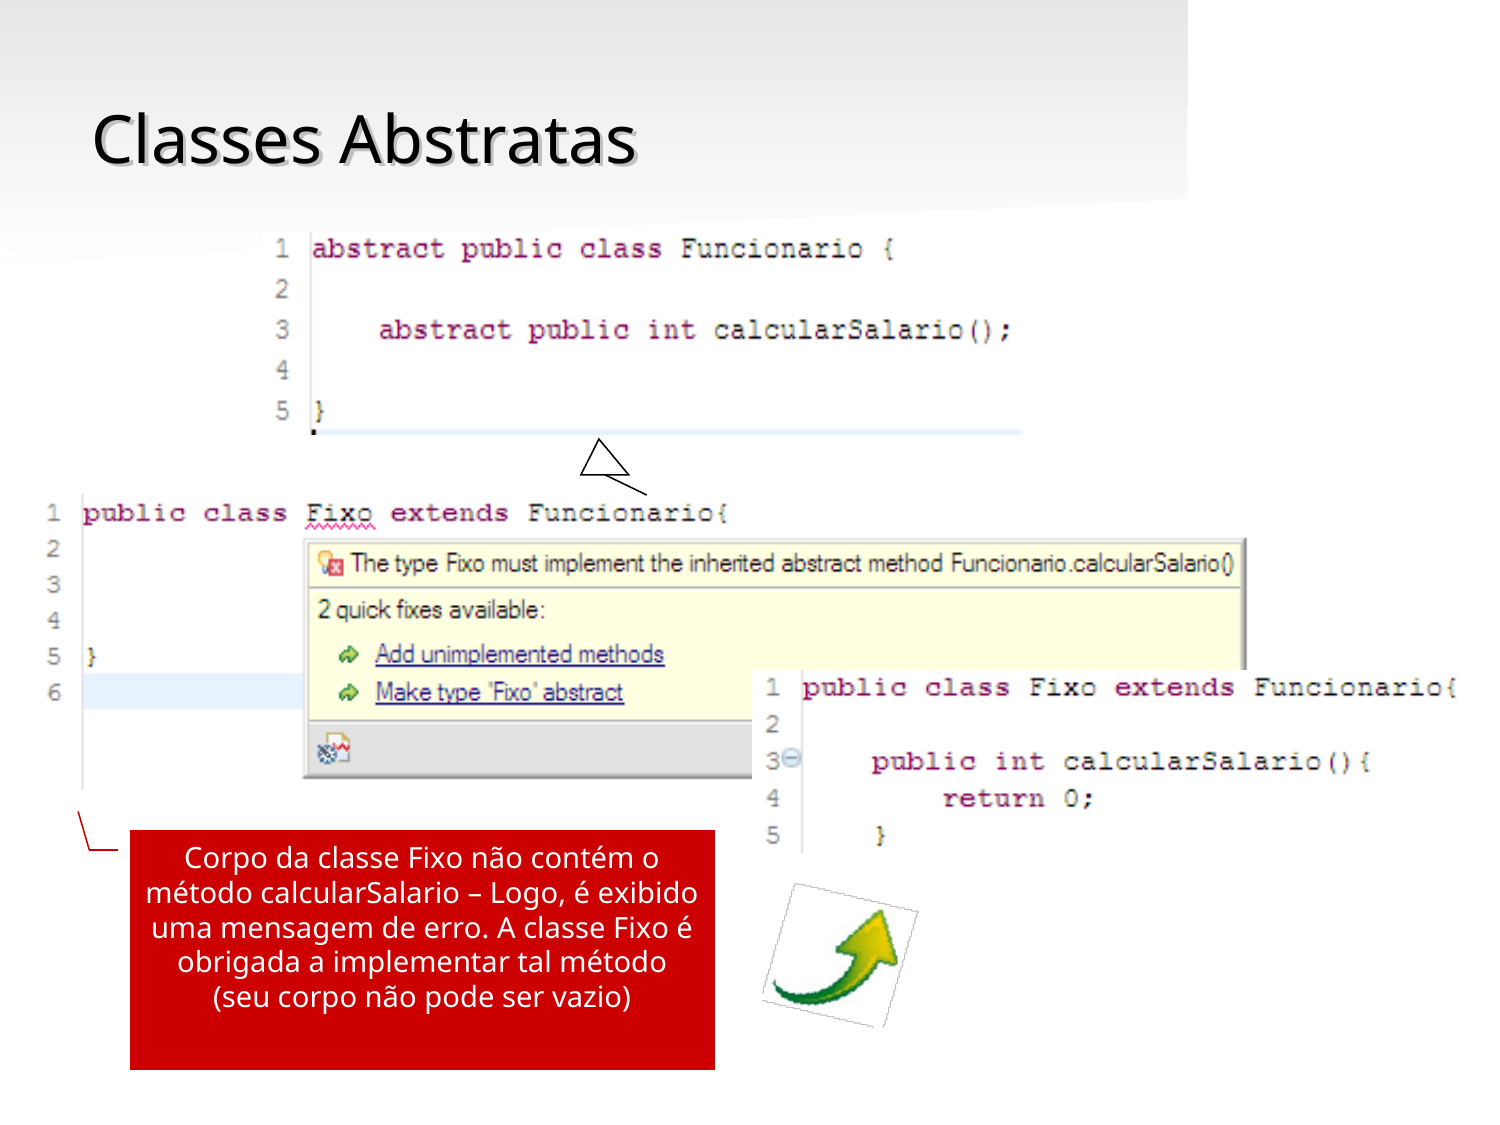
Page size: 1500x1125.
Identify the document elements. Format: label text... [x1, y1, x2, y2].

picture [762, 883, 919, 1028]
picture [262, 232, 1021, 435]
text_box Classes Abstratas [76, 42, 1427, 231]
text_box Corpo da classe Fixo não contém o método calcularSalario – Logo, é exibido uma mensagem de erro. A classe Fixo é obrigada a implementar tal método (seu corpo não pode ser vazio) [131, 831, 714, 1069]
picture [33, 494, 1463, 853]
